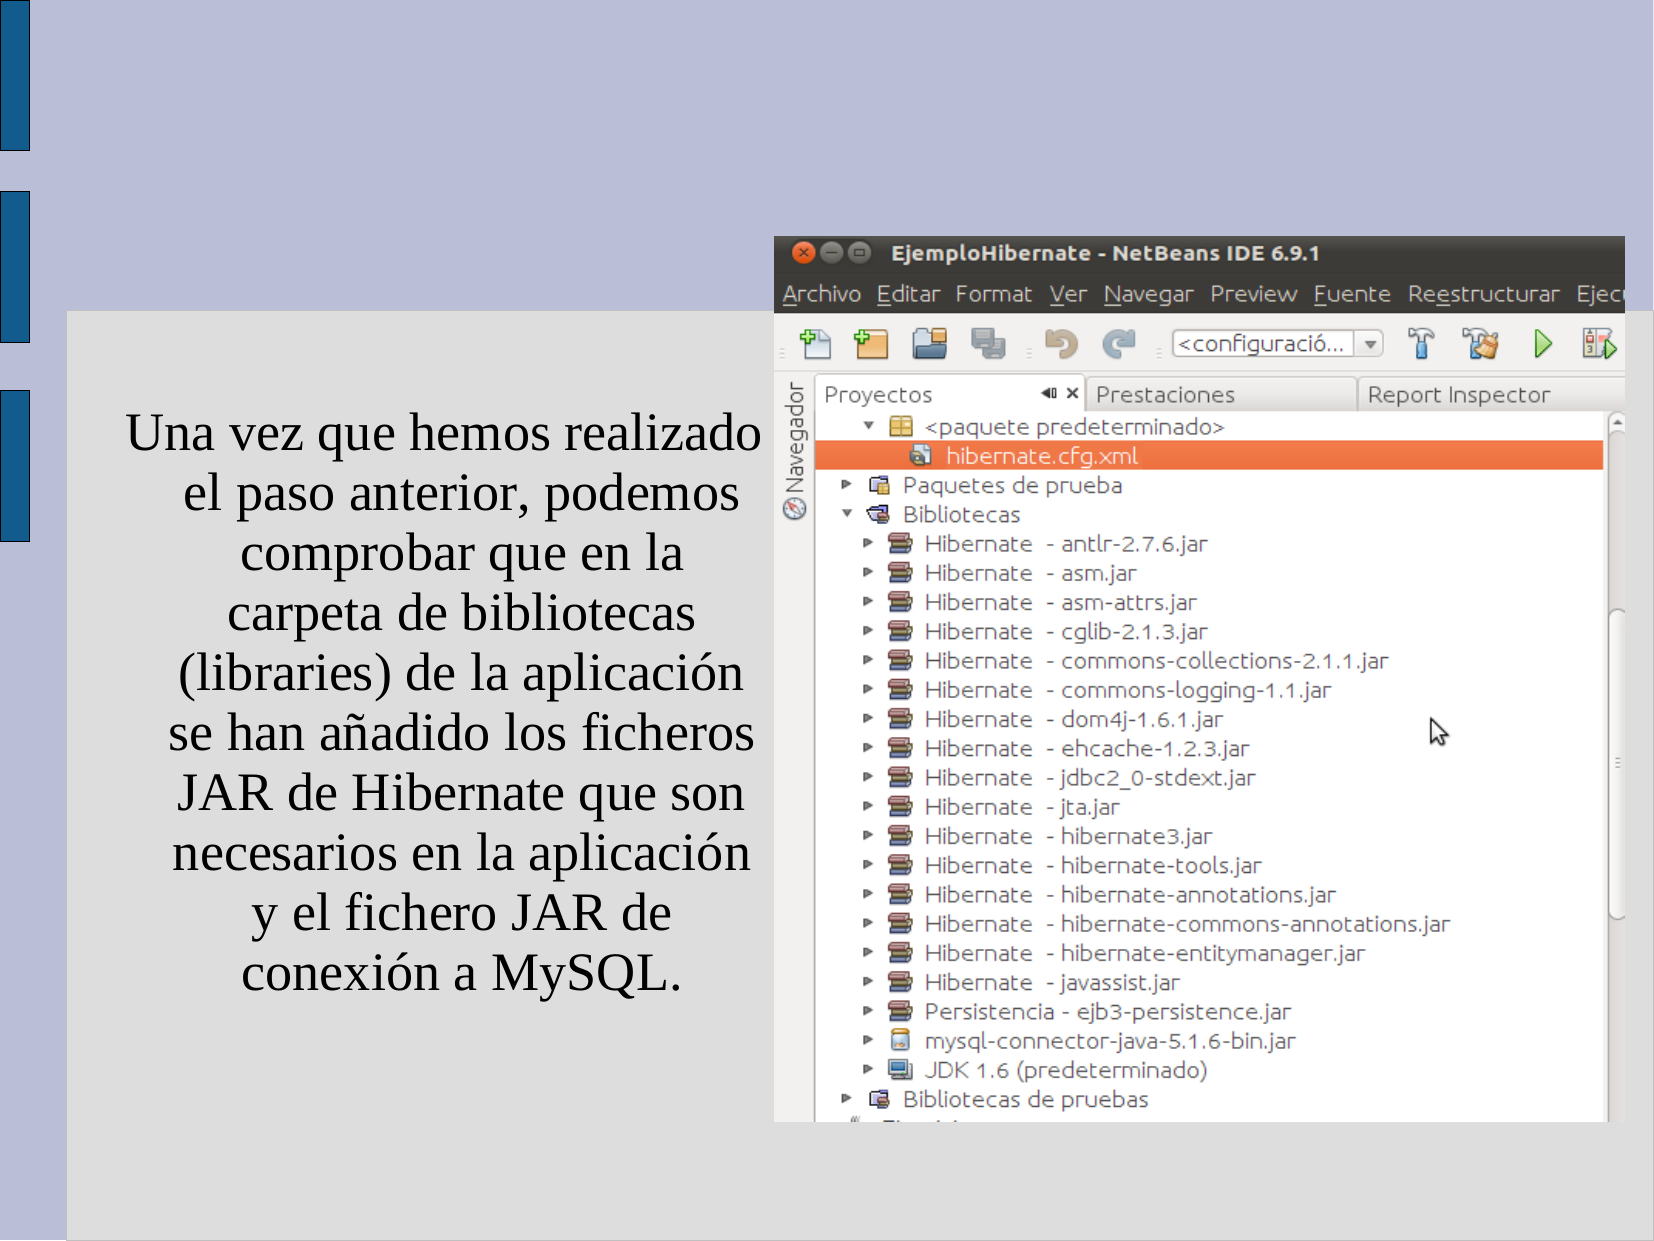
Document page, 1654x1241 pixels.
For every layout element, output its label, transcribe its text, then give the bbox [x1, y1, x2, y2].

subtitle Una vez que hemos realizado el paso anterior, podemos comprobar que en la carpeta de bibliotecas (libraries) de la aplicación se han añadido los ficheros JAR de Hibernate que son necesarios en la aplicación y el fichero JAR de conexión a MySQL. [121, 318, 768, 1086]
picture [774, 236, 1625, 1123]
